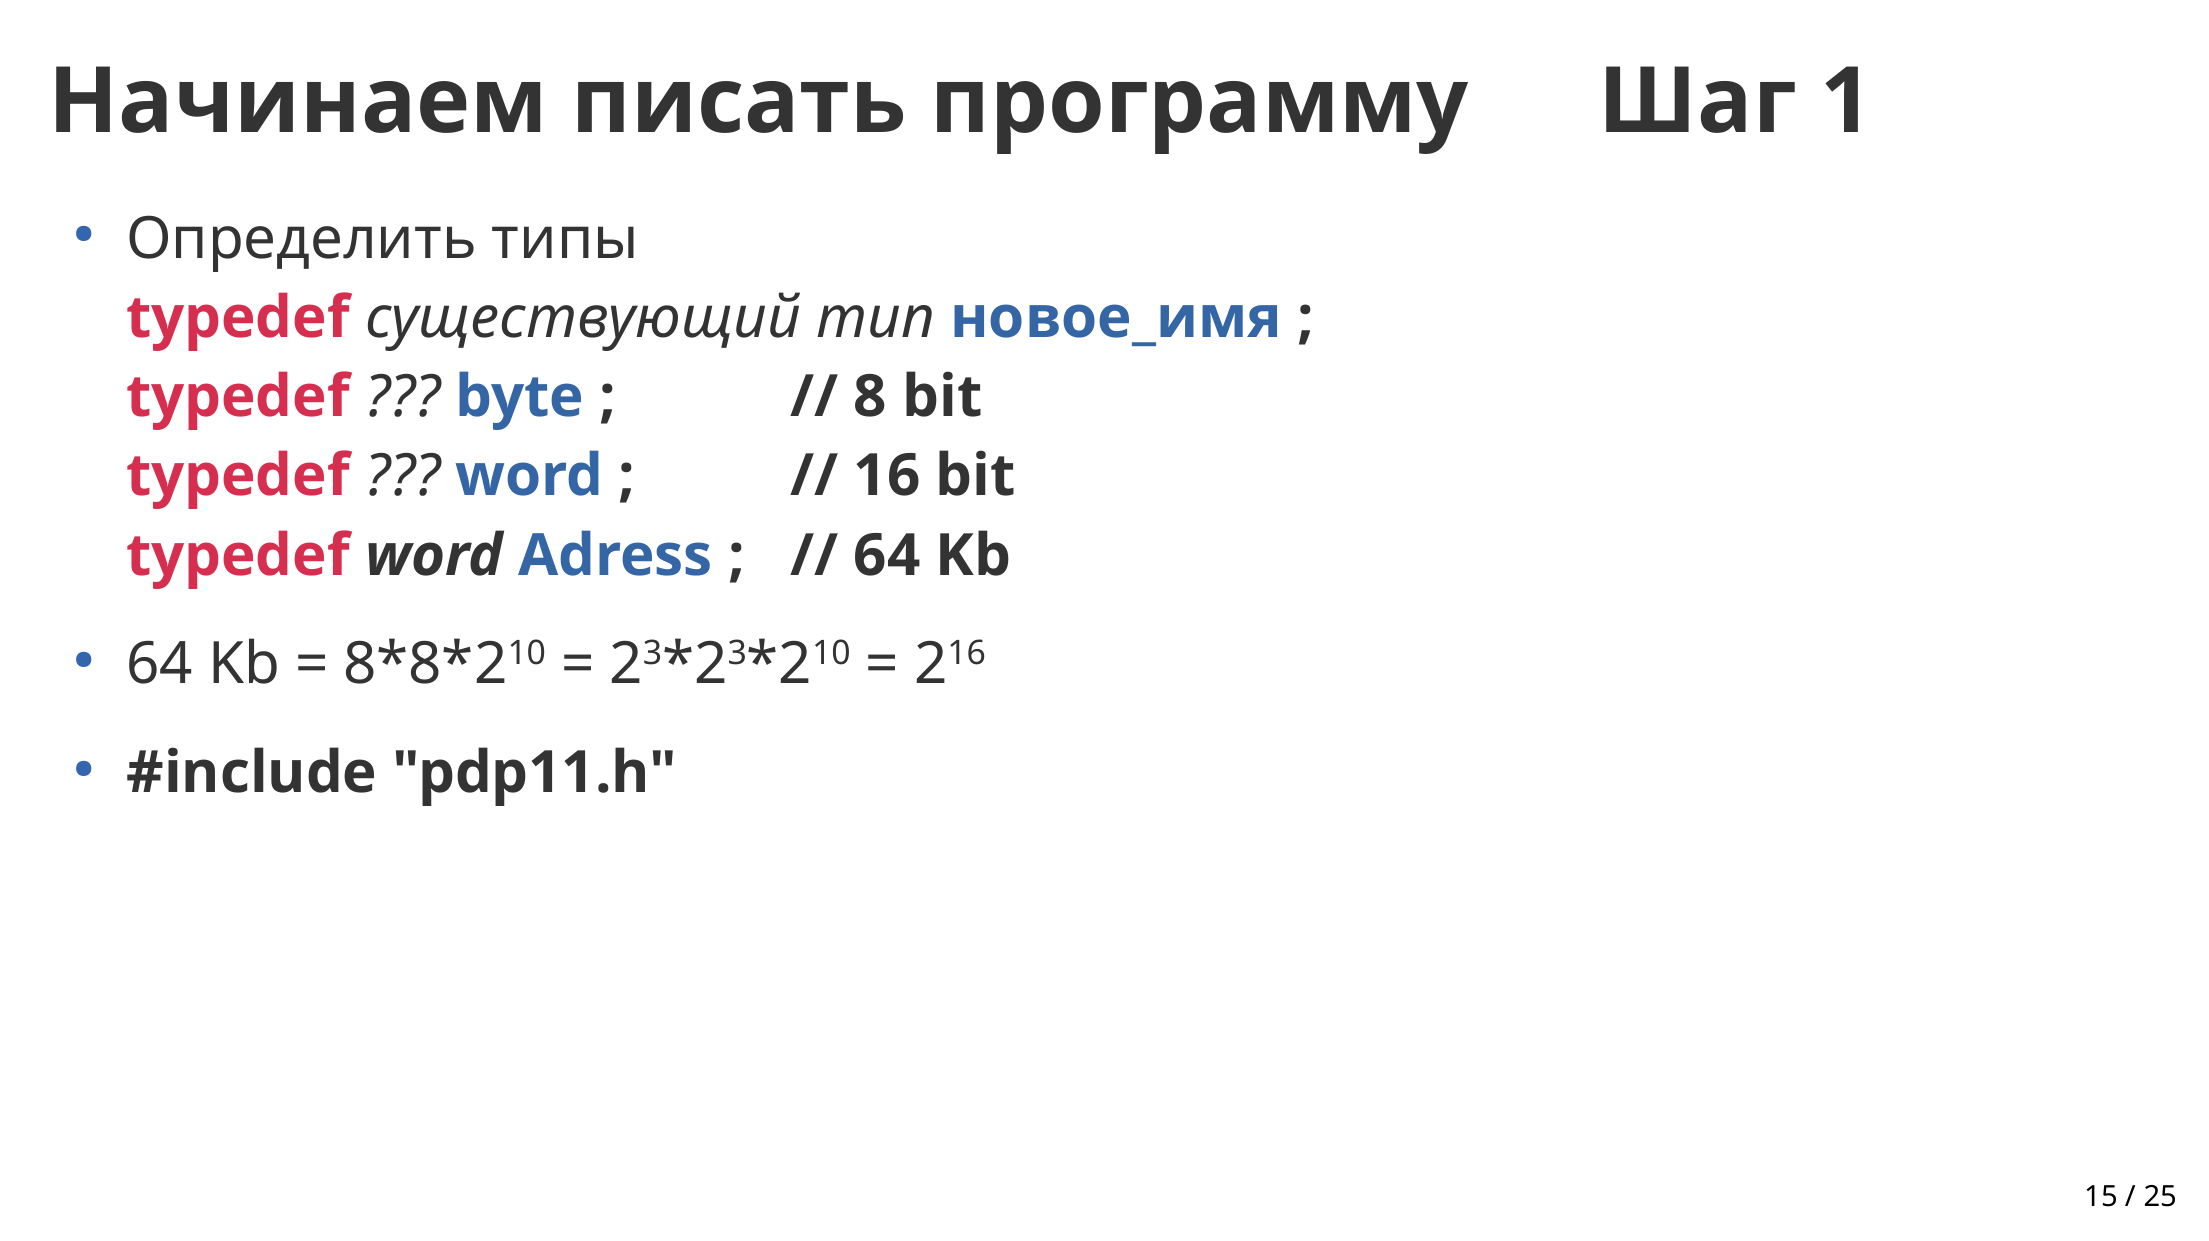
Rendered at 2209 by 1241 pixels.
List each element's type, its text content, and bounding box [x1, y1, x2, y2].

title Начинаем писать программу Шаг 1 [48, 34, 2174, 160]
list Определить типы typedef cуществующий тип новое_имя ; typedef ??? byte ; // 8 bit typedef ??? word ; // 16 bit typedef word Adress ; // 64 Kb 64 Kb = 8*8*210 = 23*23*210 = 216 #include "pdp11.h" [55, 195, 1690, 1177]
